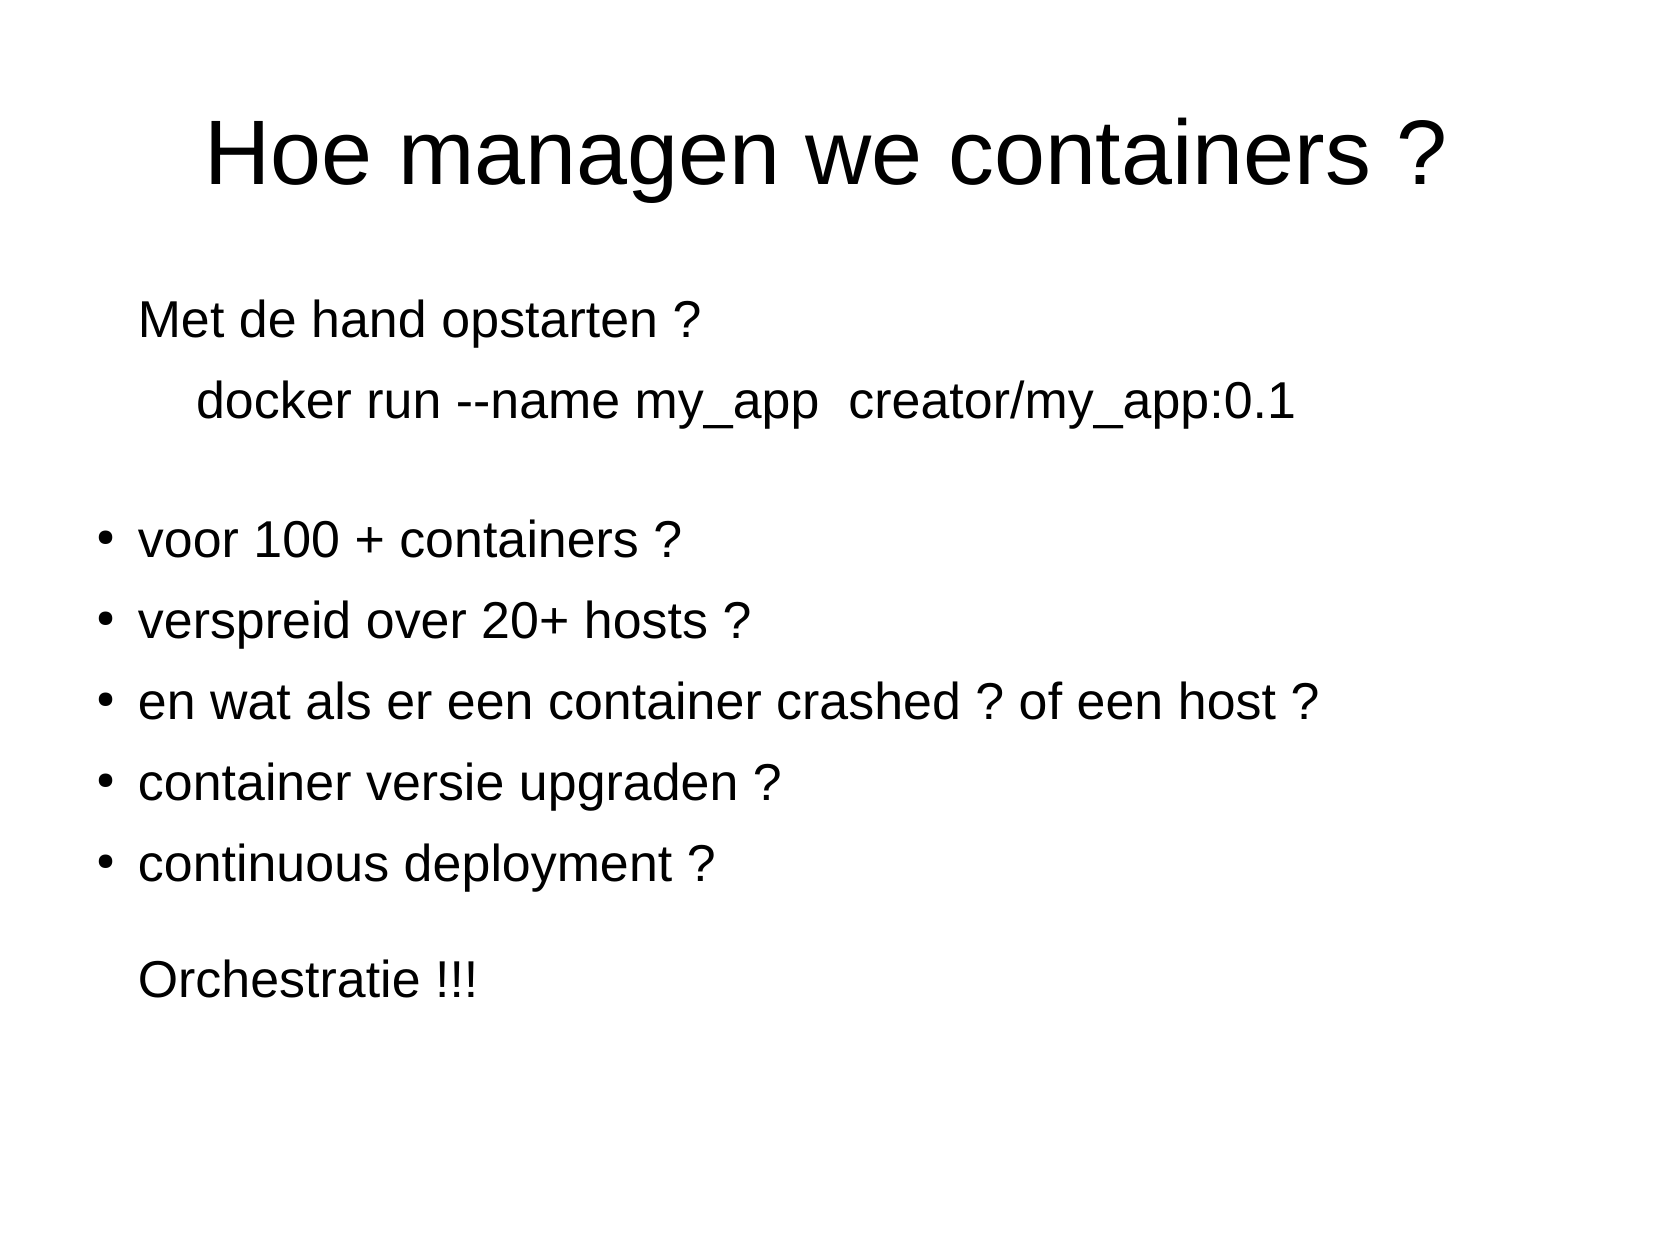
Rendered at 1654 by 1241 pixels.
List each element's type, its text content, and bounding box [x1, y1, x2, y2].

list Met de hand opstarten ? docker run --name my_app creator/my_app:0.1 voor 100 + containers ? verspreid over 20+ hosts ? en wat als er een container crashed ? of een host ? container versie upgraden ? continuous deployment ? Orchestratie !!! [82, 290, 1571, 1010]
title Hoe managen we containers ? [82, 49, 1571, 257]
